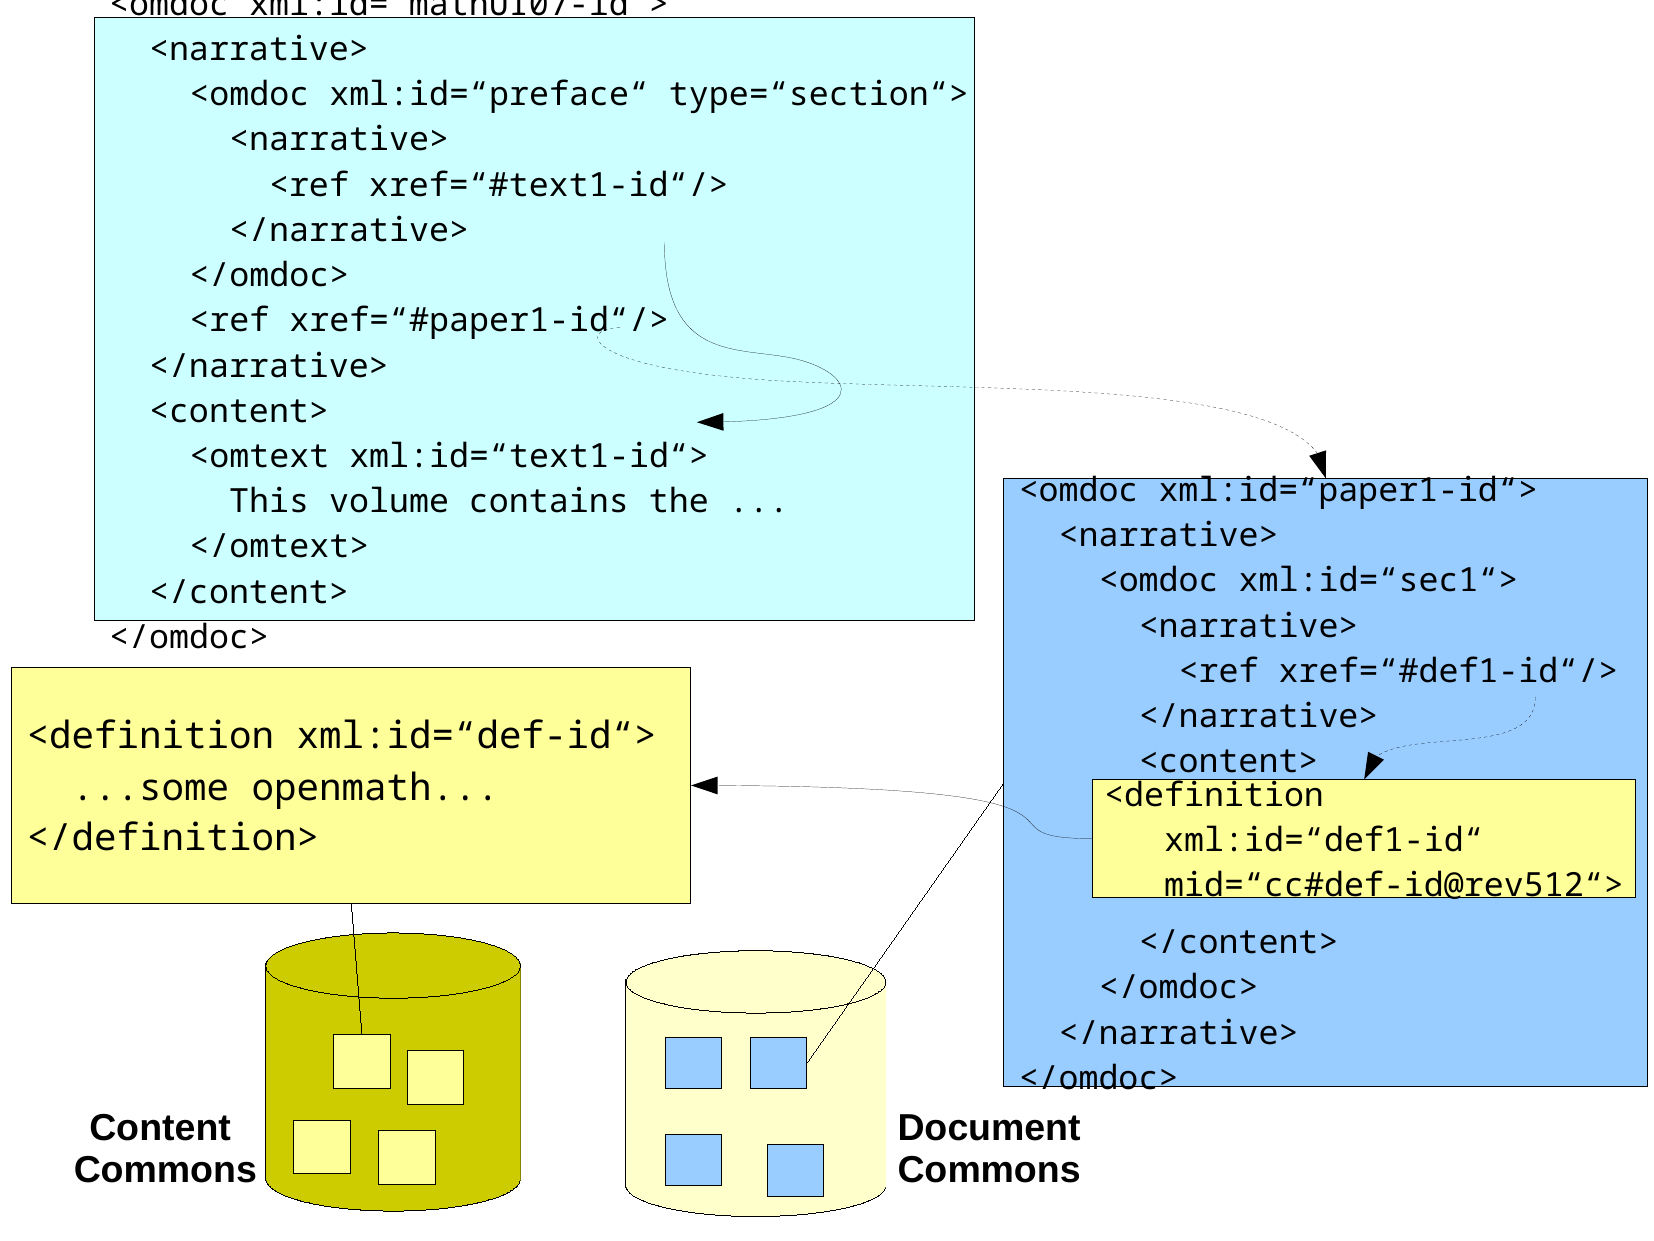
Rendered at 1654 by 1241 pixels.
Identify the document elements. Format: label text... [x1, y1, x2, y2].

text_box <definition xml:id=“def-id“> ...some openmath... </definition> [11, 667, 691, 904]
text_box Document Commons [856, 1098, 1123, 1228]
text_box [626, 950, 886, 1217]
text_box [266, 932, 521, 1212]
text_box <omdoc xml:id=“mathUI07-id“> <narrative> <omdoc xml:id=“preface“ type=“section“> <narrative> <ref xref=“#text1-id“/> </narrative> </omdoc> <ref xref=“#paper1-id“/> </narrative> <content> <omtext xml:id=“text1-id“> This volume contains the ... </omtext> </content> </omdoc> [94, 17, 975, 621]
text_box <definition xml:id=“def1-id“ mid=“cc#def-id@rev512“> [1092, 779, 1636, 898]
text_box <omdoc xml:id=“paper1-id“> <narrative> <omdoc xml:id=“sec1“> <narrative> <ref xref=“#def1-id“/> </narrative> <content> </content> </omdoc> </narrative> </omdoc> [1003, 478, 1648, 1087]
text_box Content Commons [59, 1098, 269, 1228]
